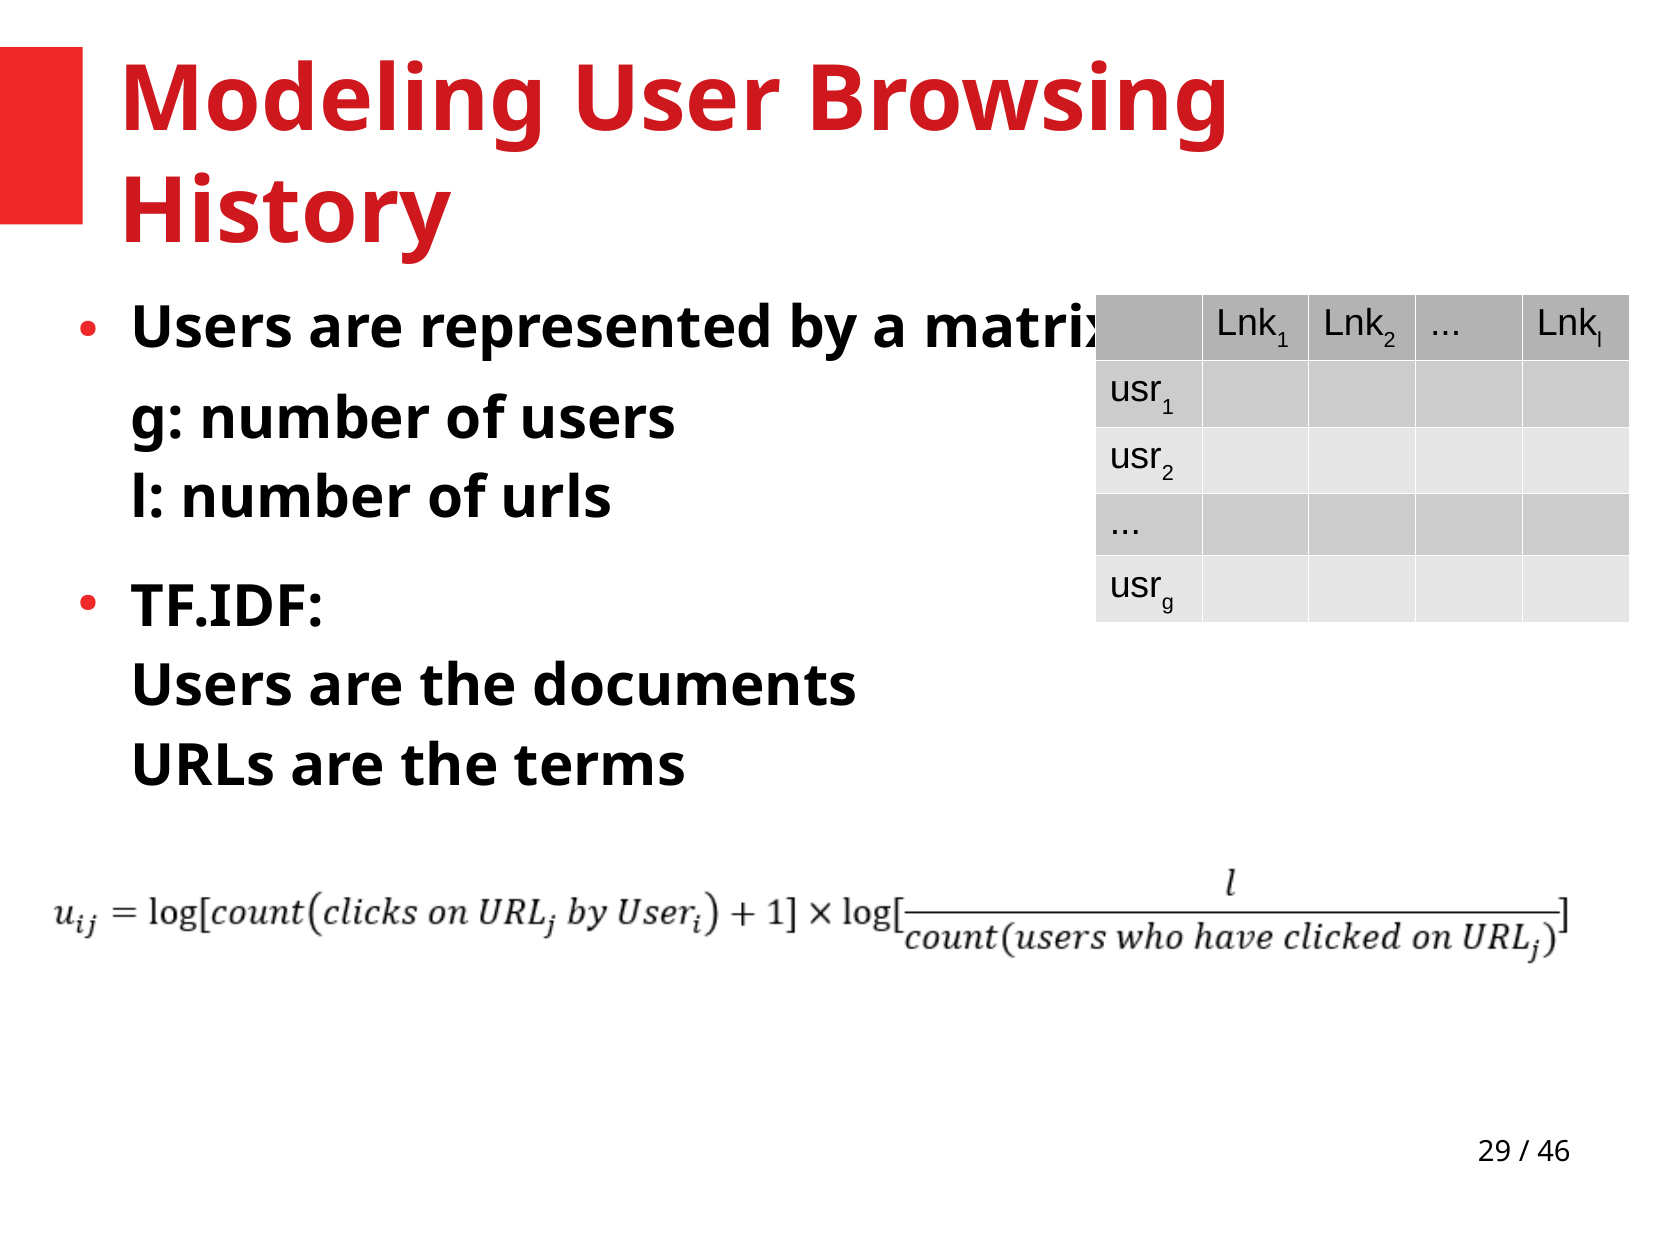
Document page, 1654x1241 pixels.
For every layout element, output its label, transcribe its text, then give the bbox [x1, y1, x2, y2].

table_header Lnkl [1523, 295, 1629, 360]
table_header ... [1416, 295, 1522, 360]
table_cell [1309, 556, 1415, 622]
table_cell [1416, 556, 1522, 622]
table_cell [1416, 361, 1522, 427]
table_cell [1523, 556, 1629, 622]
table_cell ... [1096, 494, 1202, 555]
table_cell [1203, 428, 1308, 493]
table_cell [1309, 428, 1415, 493]
table_cell [1203, 361, 1308, 427]
table_cell [1416, 428, 1522, 493]
table_cell [1203, 556, 1308, 622]
table_cell [1203, 494, 1308, 555]
table_cell [1416, 494, 1522, 555]
table_cell [1523, 428, 1629, 493]
text_box Users are represented by a matrix Ugxl g: number of users l: number of urls TF.IDF: Users are the documents URLs are the terms Each entry in the matrix is given the value: [60, 285, 1621, 1101]
table_cell [1523, 494, 1629, 555]
table_header Lnk1 [1203, 295, 1308, 360]
table_header [1096, 295, 1202, 360]
title Modeling User Browsing History [118, 49, 1571, 257]
table_cell [1523, 361, 1629, 427]
table_cell usr1 [1096, 361, 1202, 427]
table_cell usr2 [1096, 428, 1202, 493]
table_cell usrg [1096, 556, 1202, 622]
table_header Lnk2 [1309, 295, 1415, 360]
picture [30, 848, 1594, 974]
table_cell [1309, 494, 1415, 555]
table_cell [1309, 361, 1415, 427]
